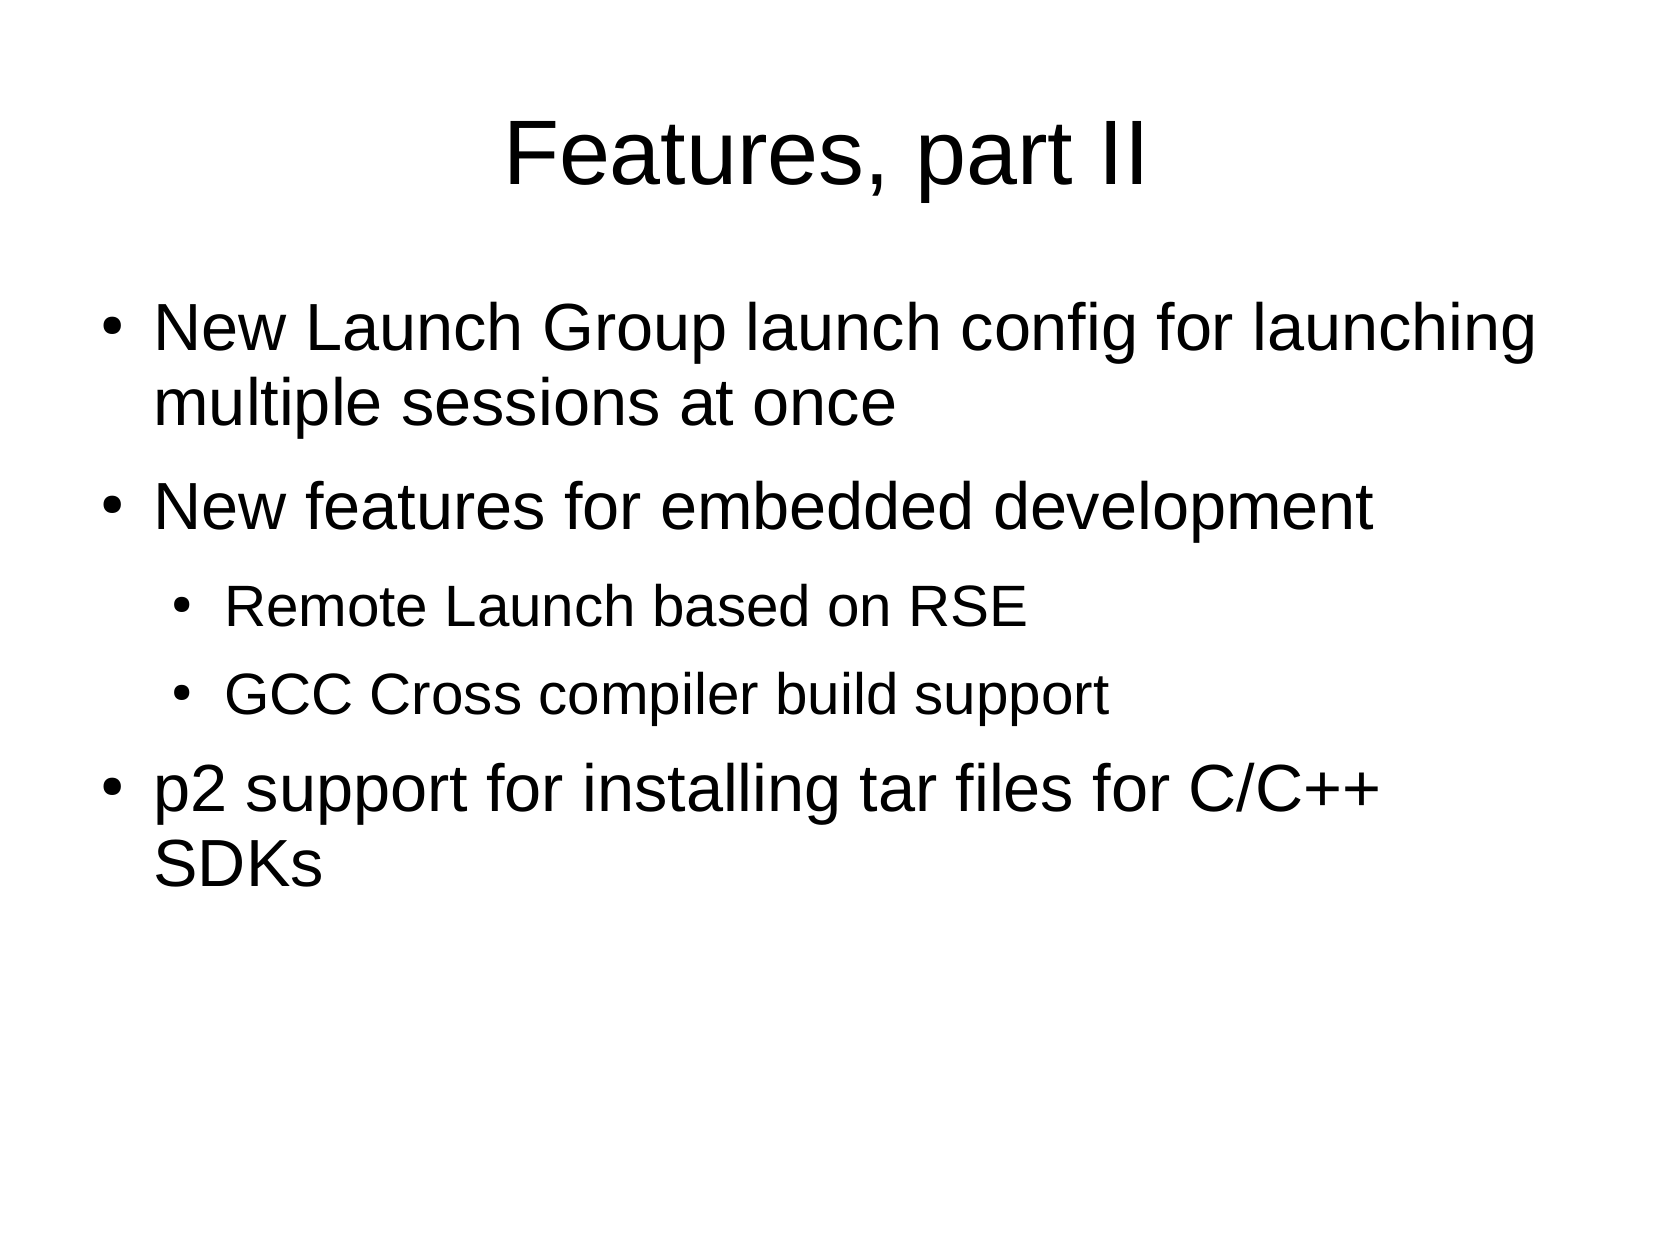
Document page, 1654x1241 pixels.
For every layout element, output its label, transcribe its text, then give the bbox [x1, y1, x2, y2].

title Features, part II [82, 56, 1571, 250]
list New Launch Group launch config for launching multiple sessions at once New features for embedded development Remote Launch based on RSE GCC Cross compiler build support p2 support for installing tar files for C/C++ SDKs [82, 290, 1571, 1094]
